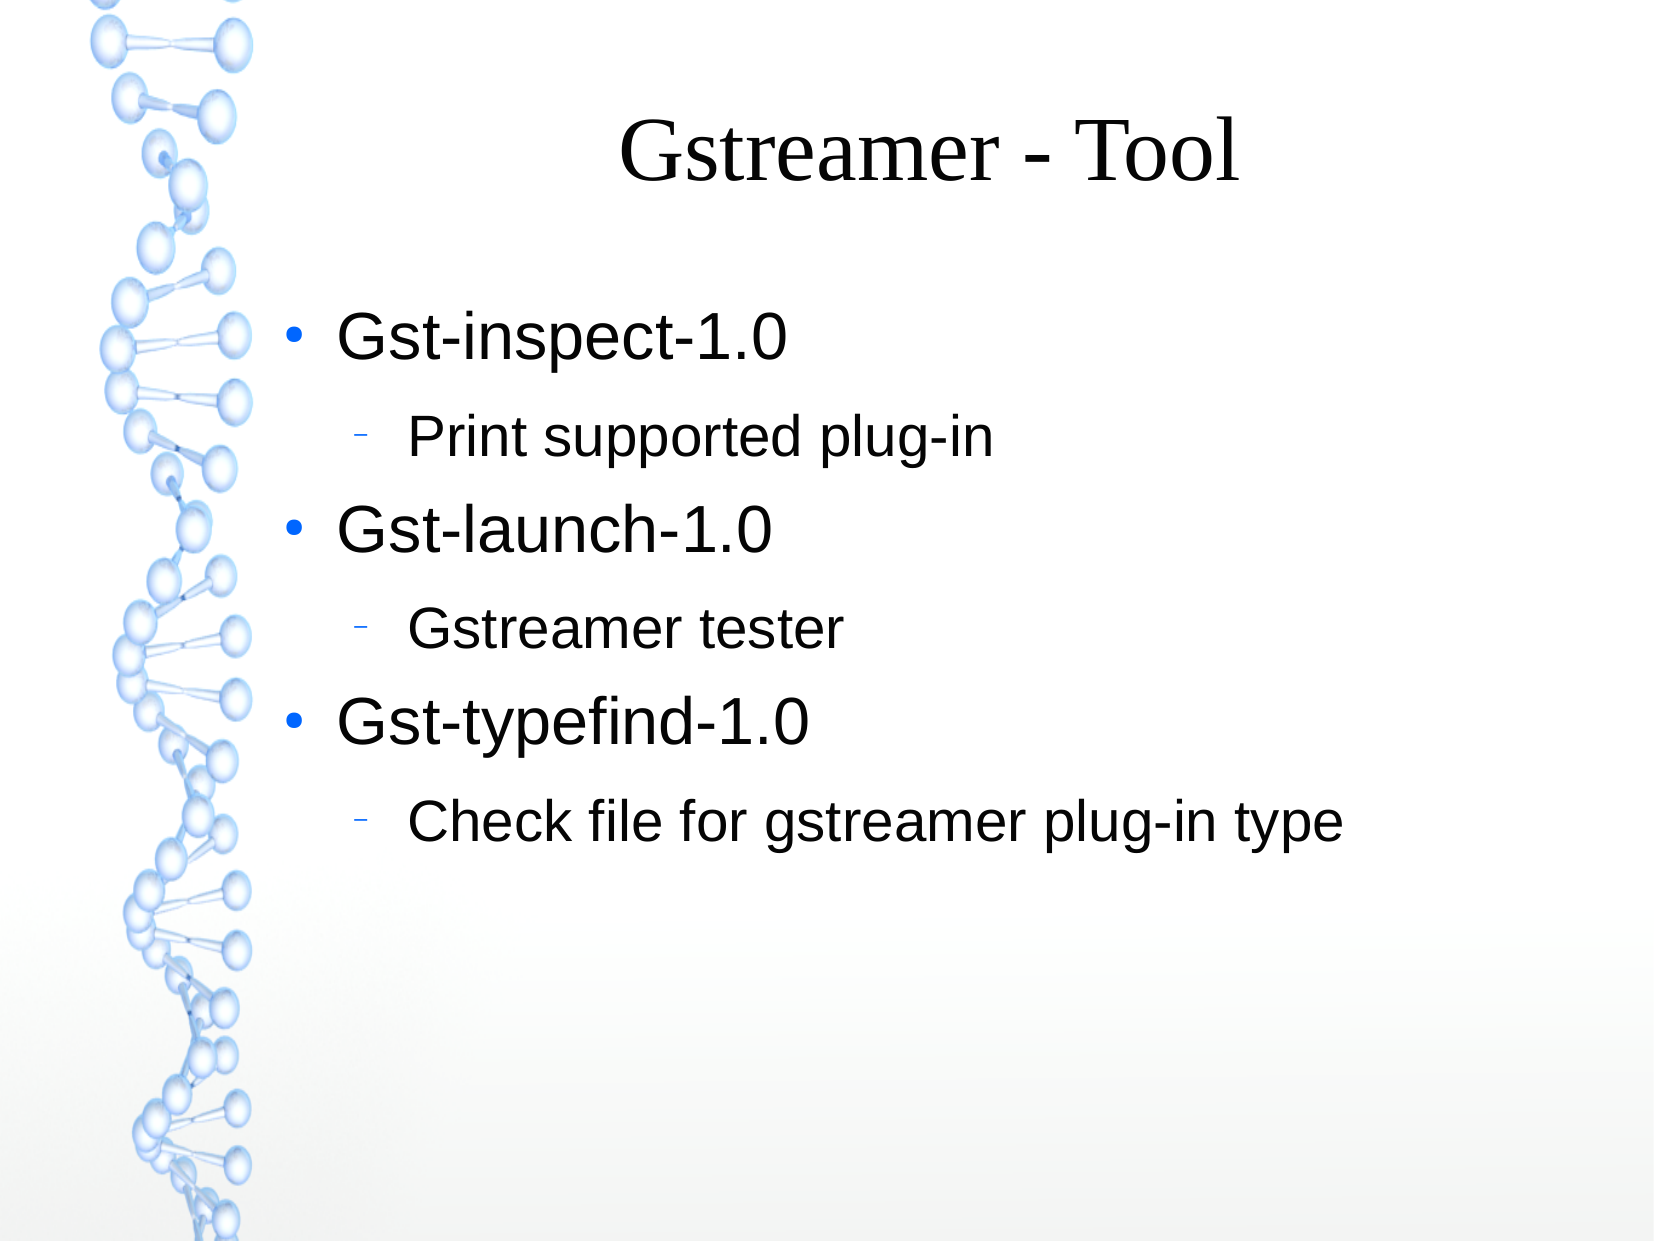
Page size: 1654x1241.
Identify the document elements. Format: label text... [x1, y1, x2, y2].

list Gst-inspect-1.0 Print supported plug-in Gst-launch-1.0 Gstreamer tester Gst-typefind-1.0 Check file for gstreamer plug-in type [265, 299, 1595, 1019]
title Gstreamer - Tool [265, 47, 1595, 252]
picture [0, 0, 1654, 1241]
